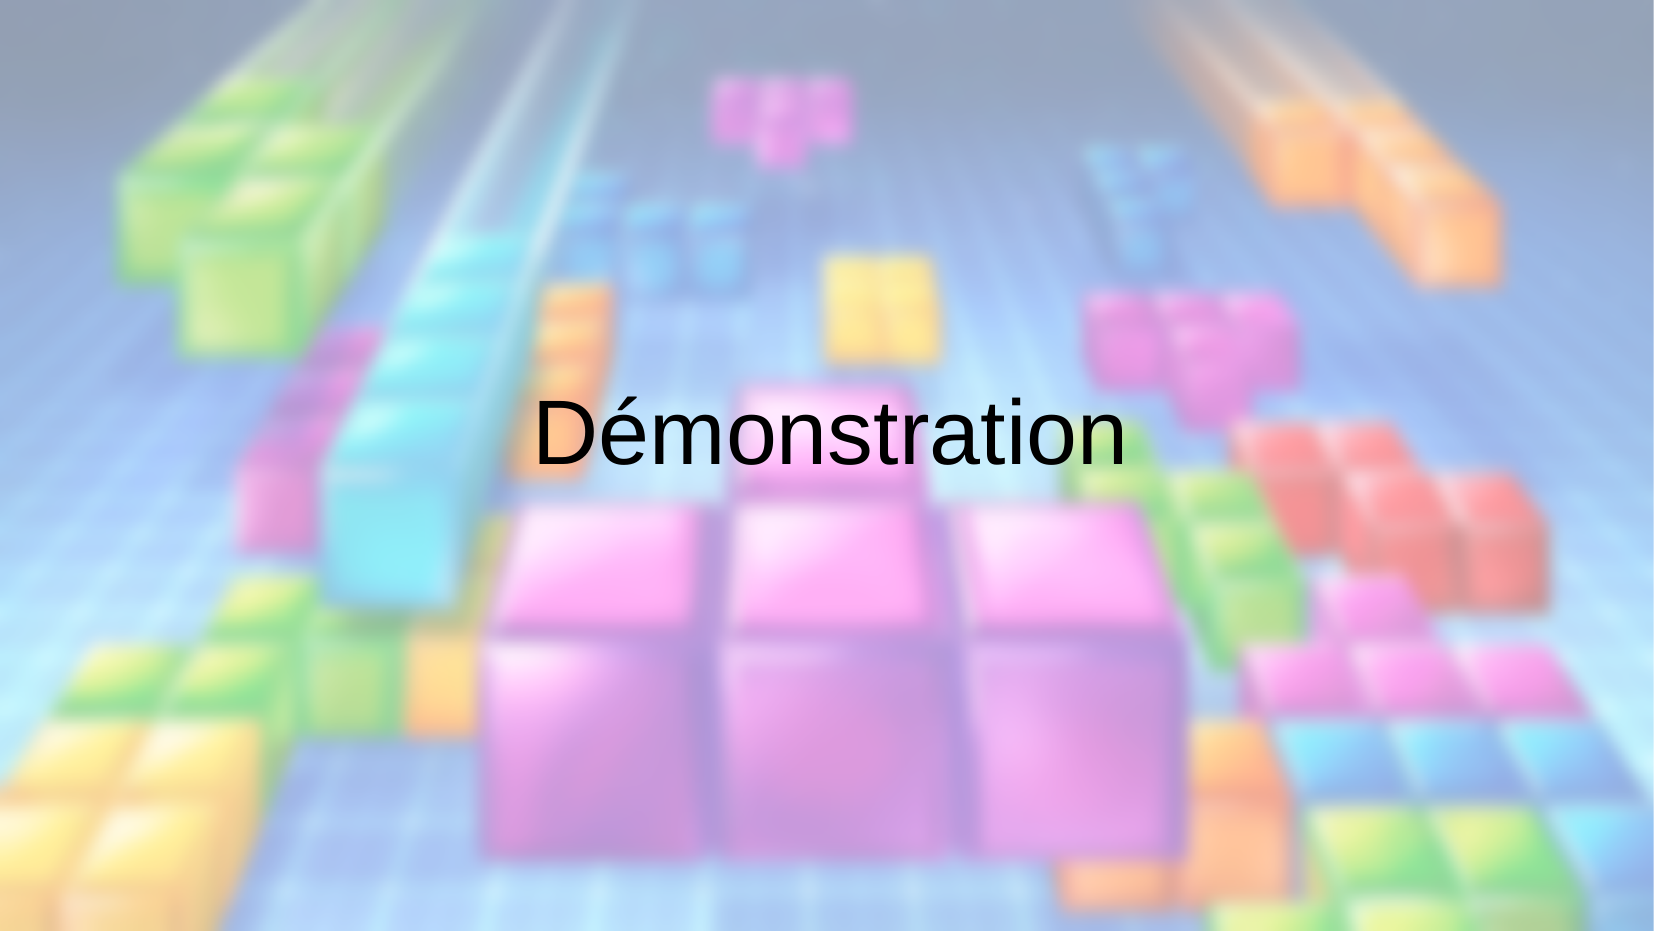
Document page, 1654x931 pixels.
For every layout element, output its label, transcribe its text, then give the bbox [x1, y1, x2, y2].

picture [0, 0, 1654, 931]
title Démonstration [86, 354, 1576, 511]
